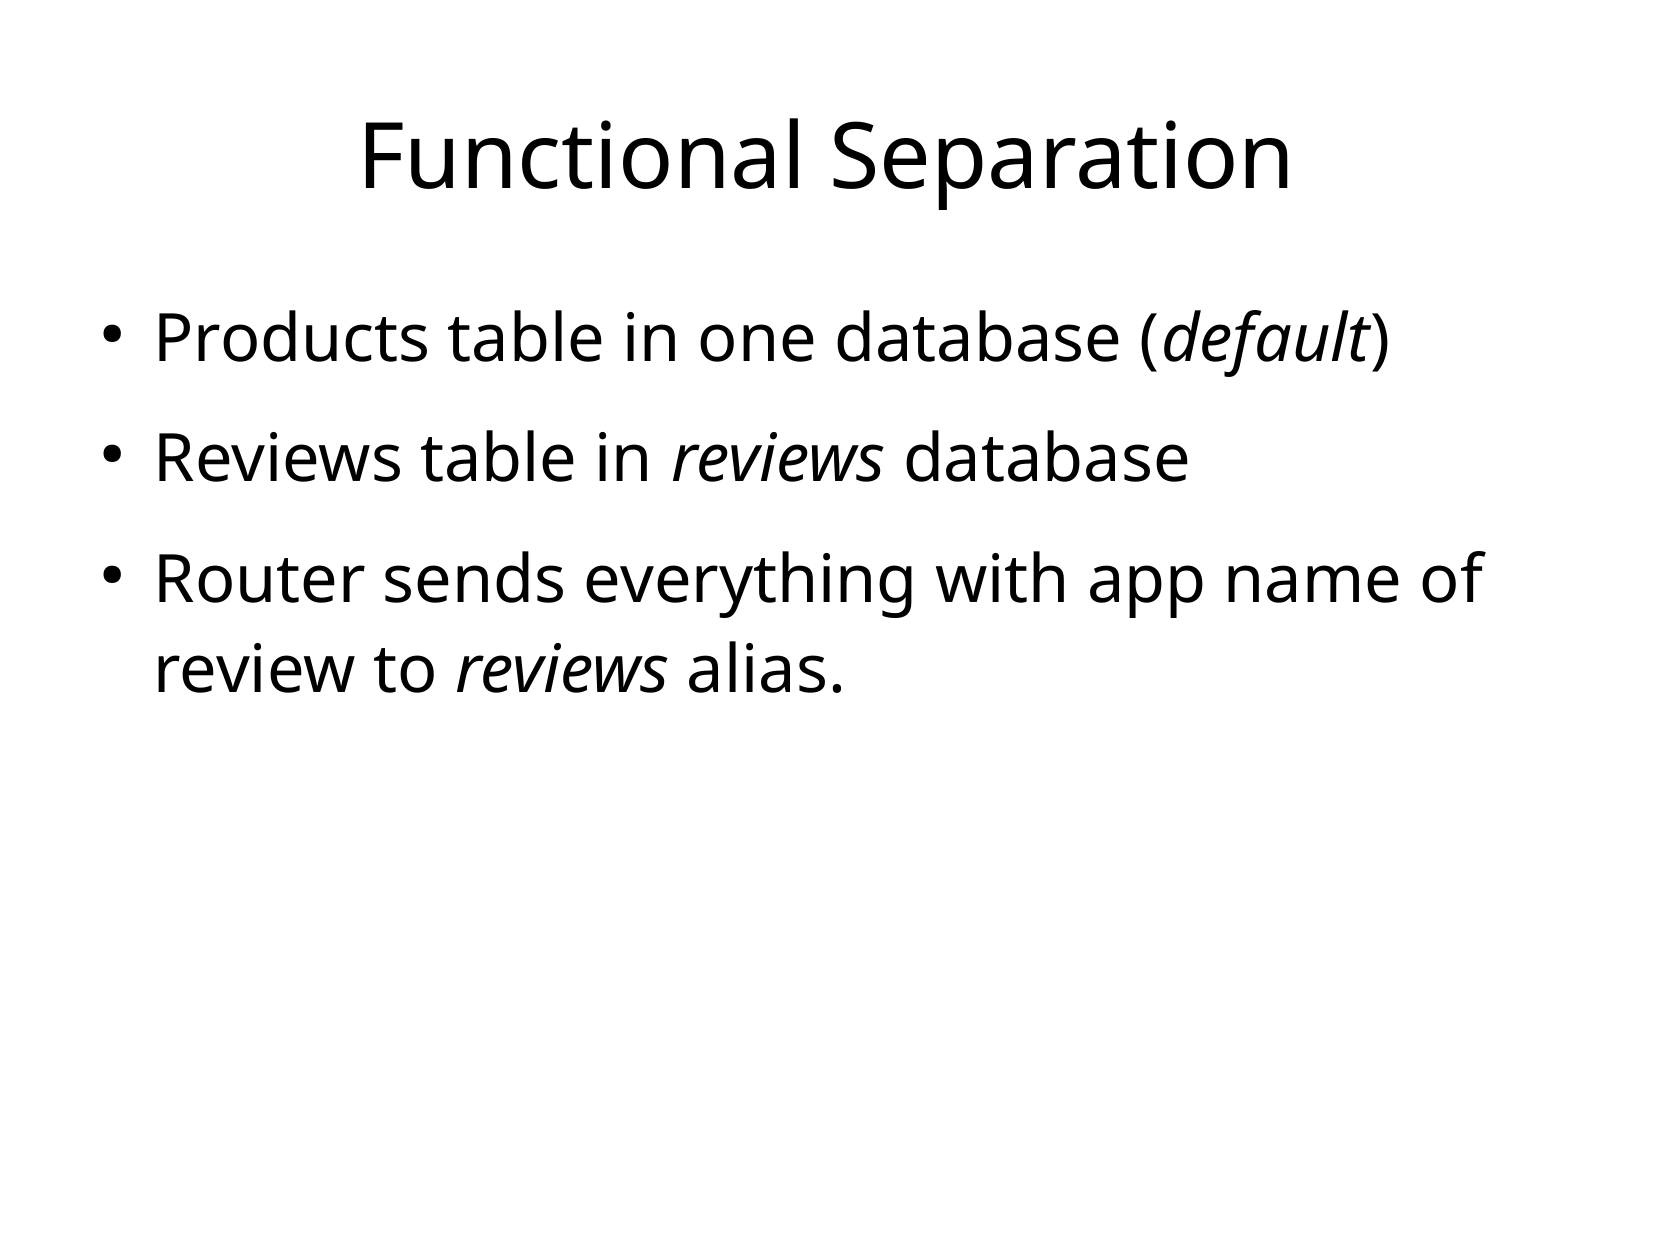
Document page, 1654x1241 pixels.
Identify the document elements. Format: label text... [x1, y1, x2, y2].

title Functional Separation [82, 49, 1571, 257]
list Products table in one database (default) Reviews table in reviews database Router sends everything with app name of review to reviews alias. [82, 290, 1571, 1109]
